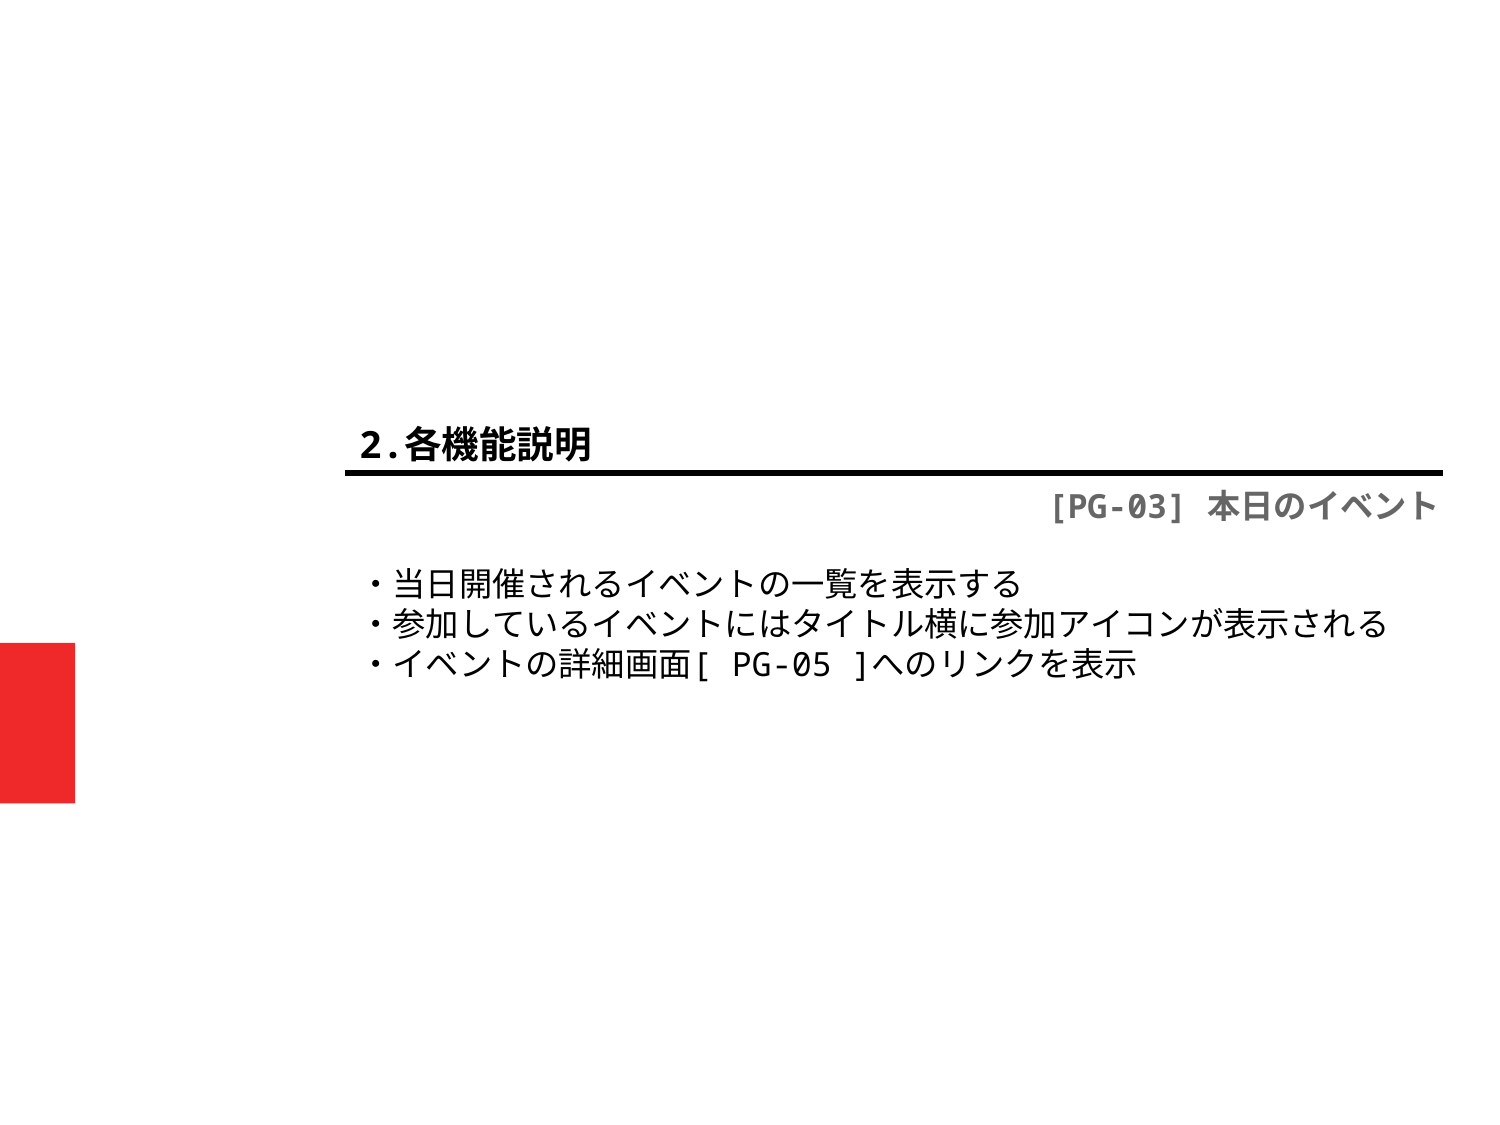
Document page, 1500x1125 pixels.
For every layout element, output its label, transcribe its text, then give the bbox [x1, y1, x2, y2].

text_box ・当日開催されるイベントの一覧を表示する ・参加しているイベントにはタイトル横に参加アイコンが表示される ・イベントの詳細画面[ PG-05 ]へのリンクを表示 [344, 555, 1467, 946]
text_box 2.各機能説明 [PG-03] 本日のイベント [344, 413, 1455, 555]
